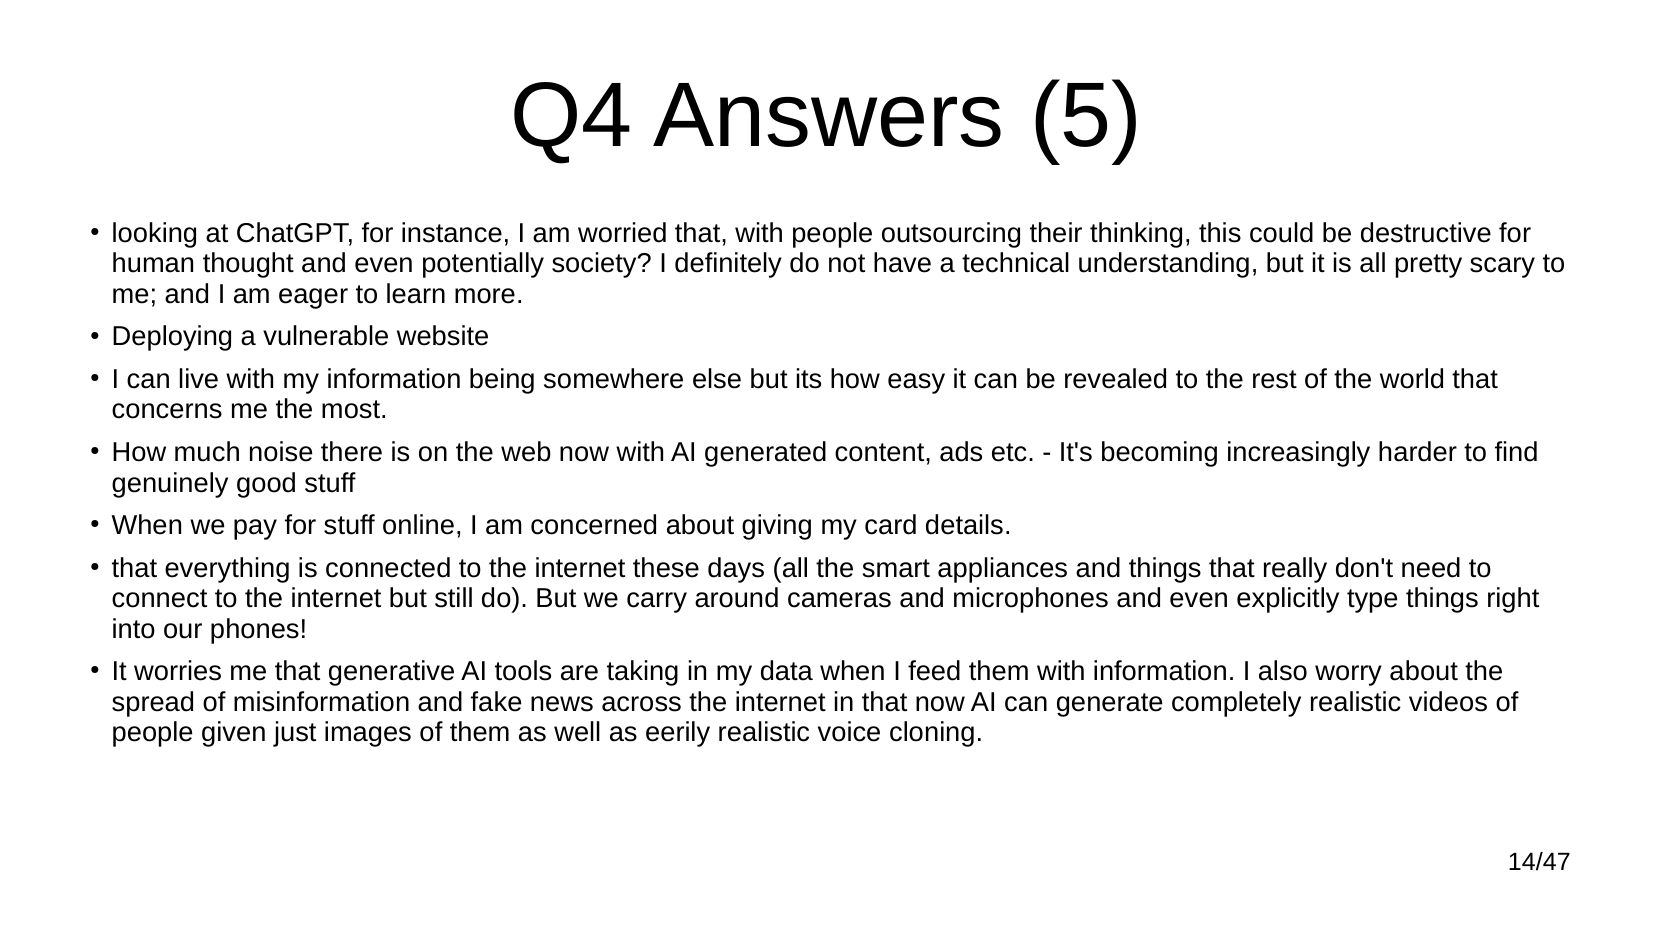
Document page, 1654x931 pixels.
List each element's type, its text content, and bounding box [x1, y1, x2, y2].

title Q4 Answers (5) [82, 37, 1571, 193]
list looking at ChatGPT, for instance, I am worried that, with people outsourcing their thinking, this could be destructive for human thought and even potentially society? I definitely do not have a technical understanding, but it is all pretty scary to me; and I am eager to learn more. Deploying a vulnerable website I can live with my information being somewhere else but its how easy it can be revealed to the rest of the world that concerns me the most. How much noise there is on the web now with AI generated content, ads etc. - It's becoming increasingly harder to find genuinely good stuff When we pay for stuff online, I am concerned about giving my card details. that everything is connected to the internet these days (all the smart appliances and things that really don't need to connect to the internet but still do). But we carry around cameras and microphones and even explicitly type things right into our phones! It worries me that generative AI tools are taking in my data when I feed them with information. I also worry about the spread of misinformation and fake news across the internet in that now AI can generate completely realistic videos of people given just images of them as well as eerily realistic voice cloning. [82, 217, 1571, 758]
